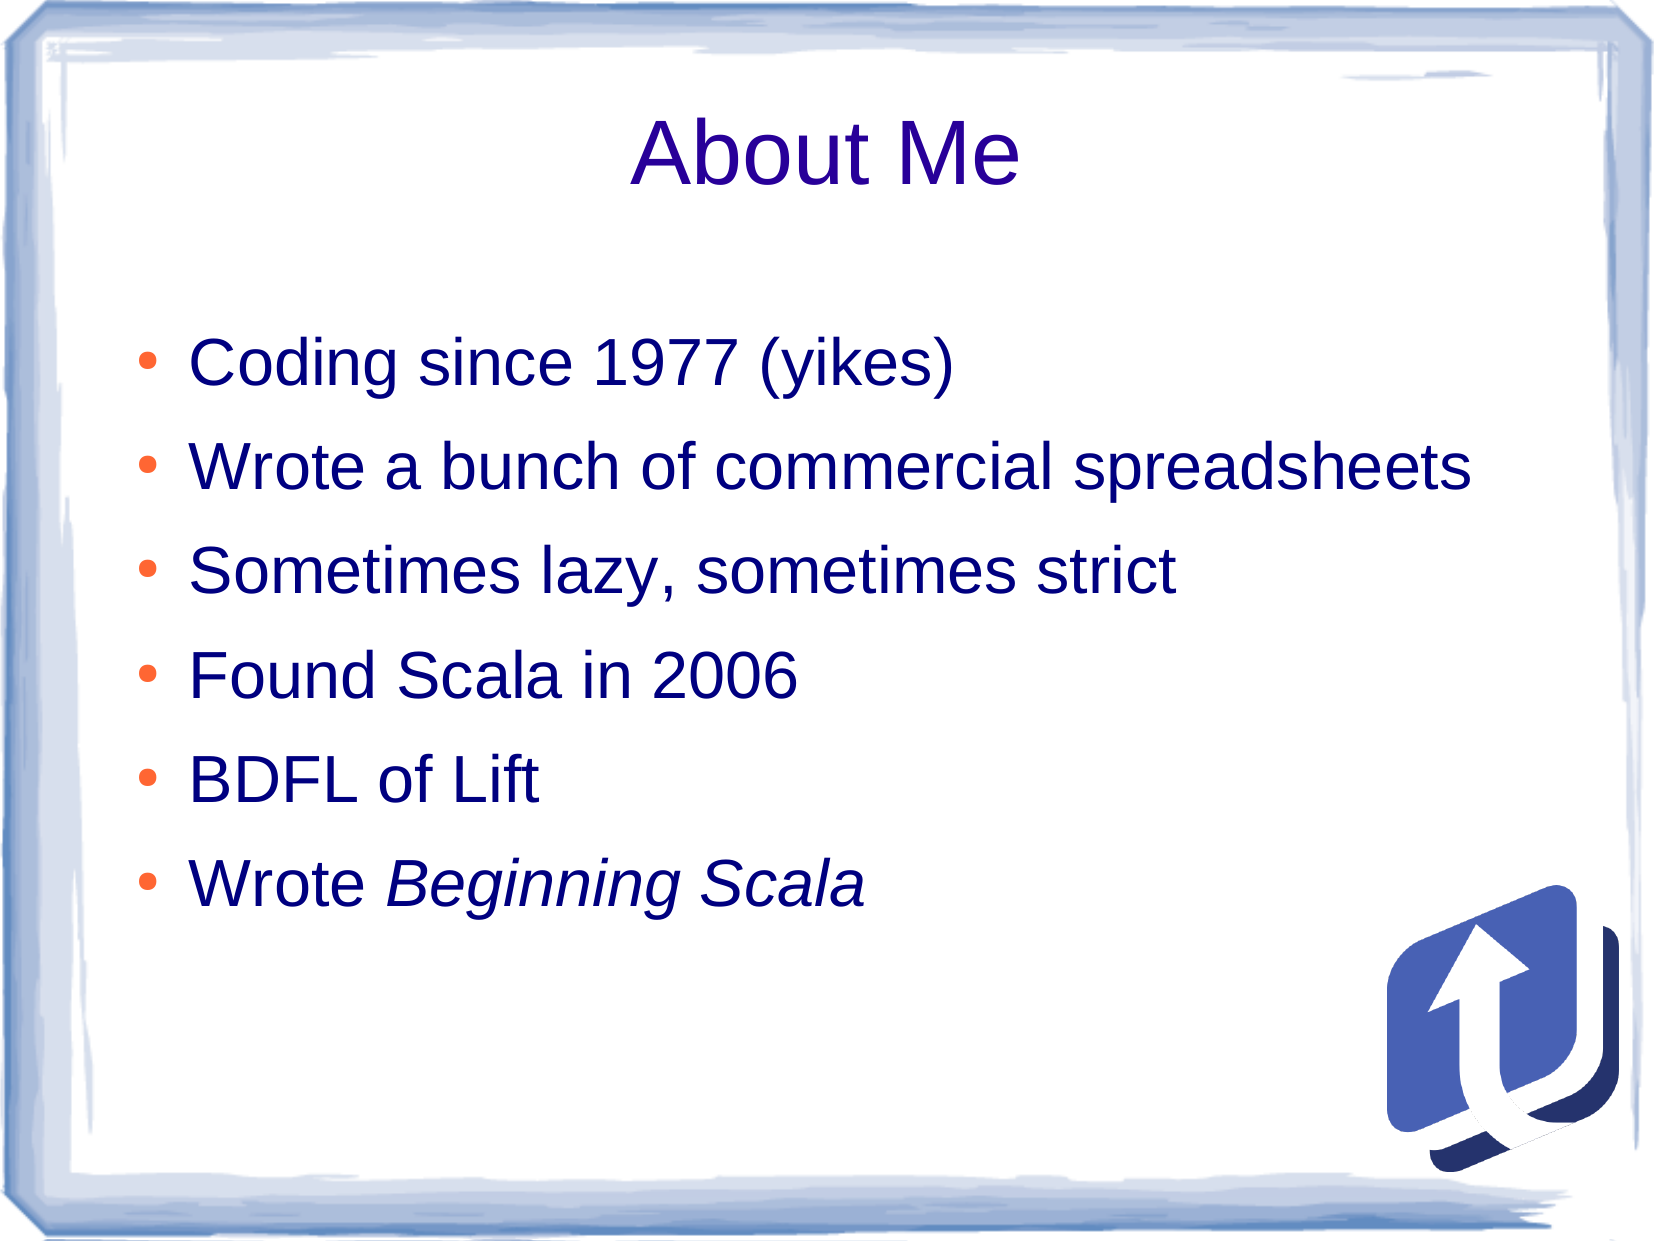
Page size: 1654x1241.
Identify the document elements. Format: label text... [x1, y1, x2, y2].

picture [0, 0, 1654, 1241]
title About Me [82, 49, 1571, 257]
list Coding since 1977 (yikes) Wrote a bunch of commercial spreadsheets Sometimes lazy, sometimes strict Found Scala in 2006 BDFL of Lift Wrote Beginning Scala [118, 324, 1571, 1129]
